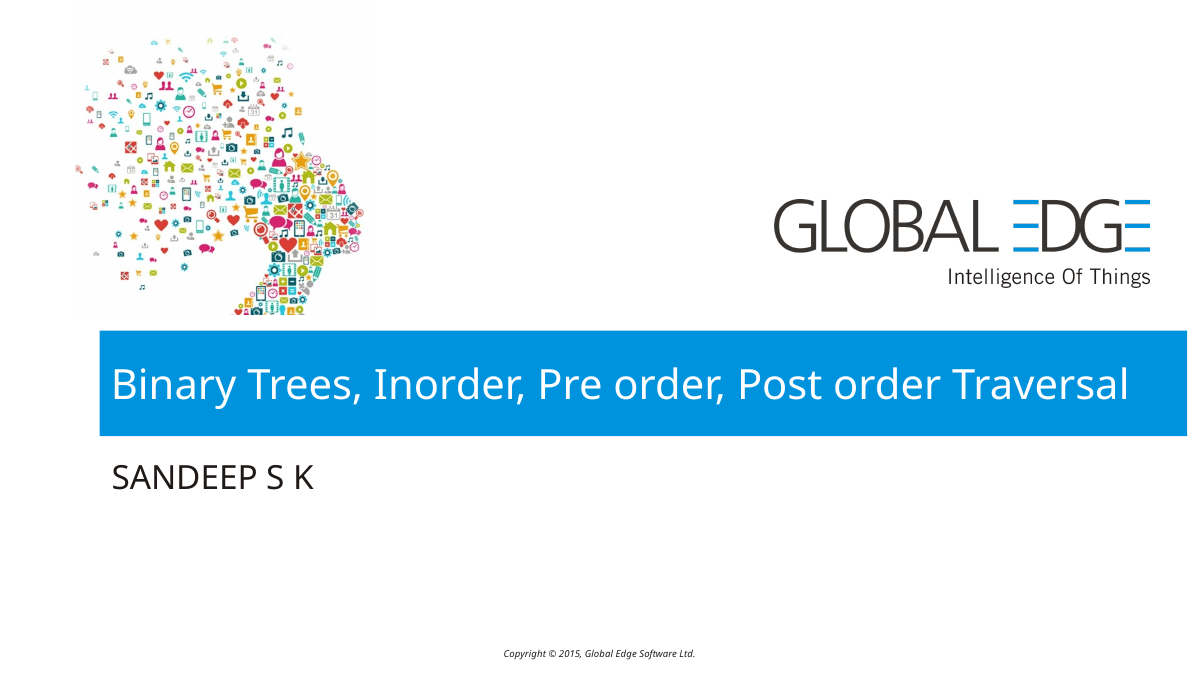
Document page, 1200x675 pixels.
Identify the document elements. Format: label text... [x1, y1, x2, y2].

picture [75, 0, 377, 315]
title Binary Trees, Inorder, Pre order, Post order Traversal [99, 330, 1188, 437]
list SANDEEP S K [29, 445, 893, 508]
picture [774, 199, 1150, 288]
